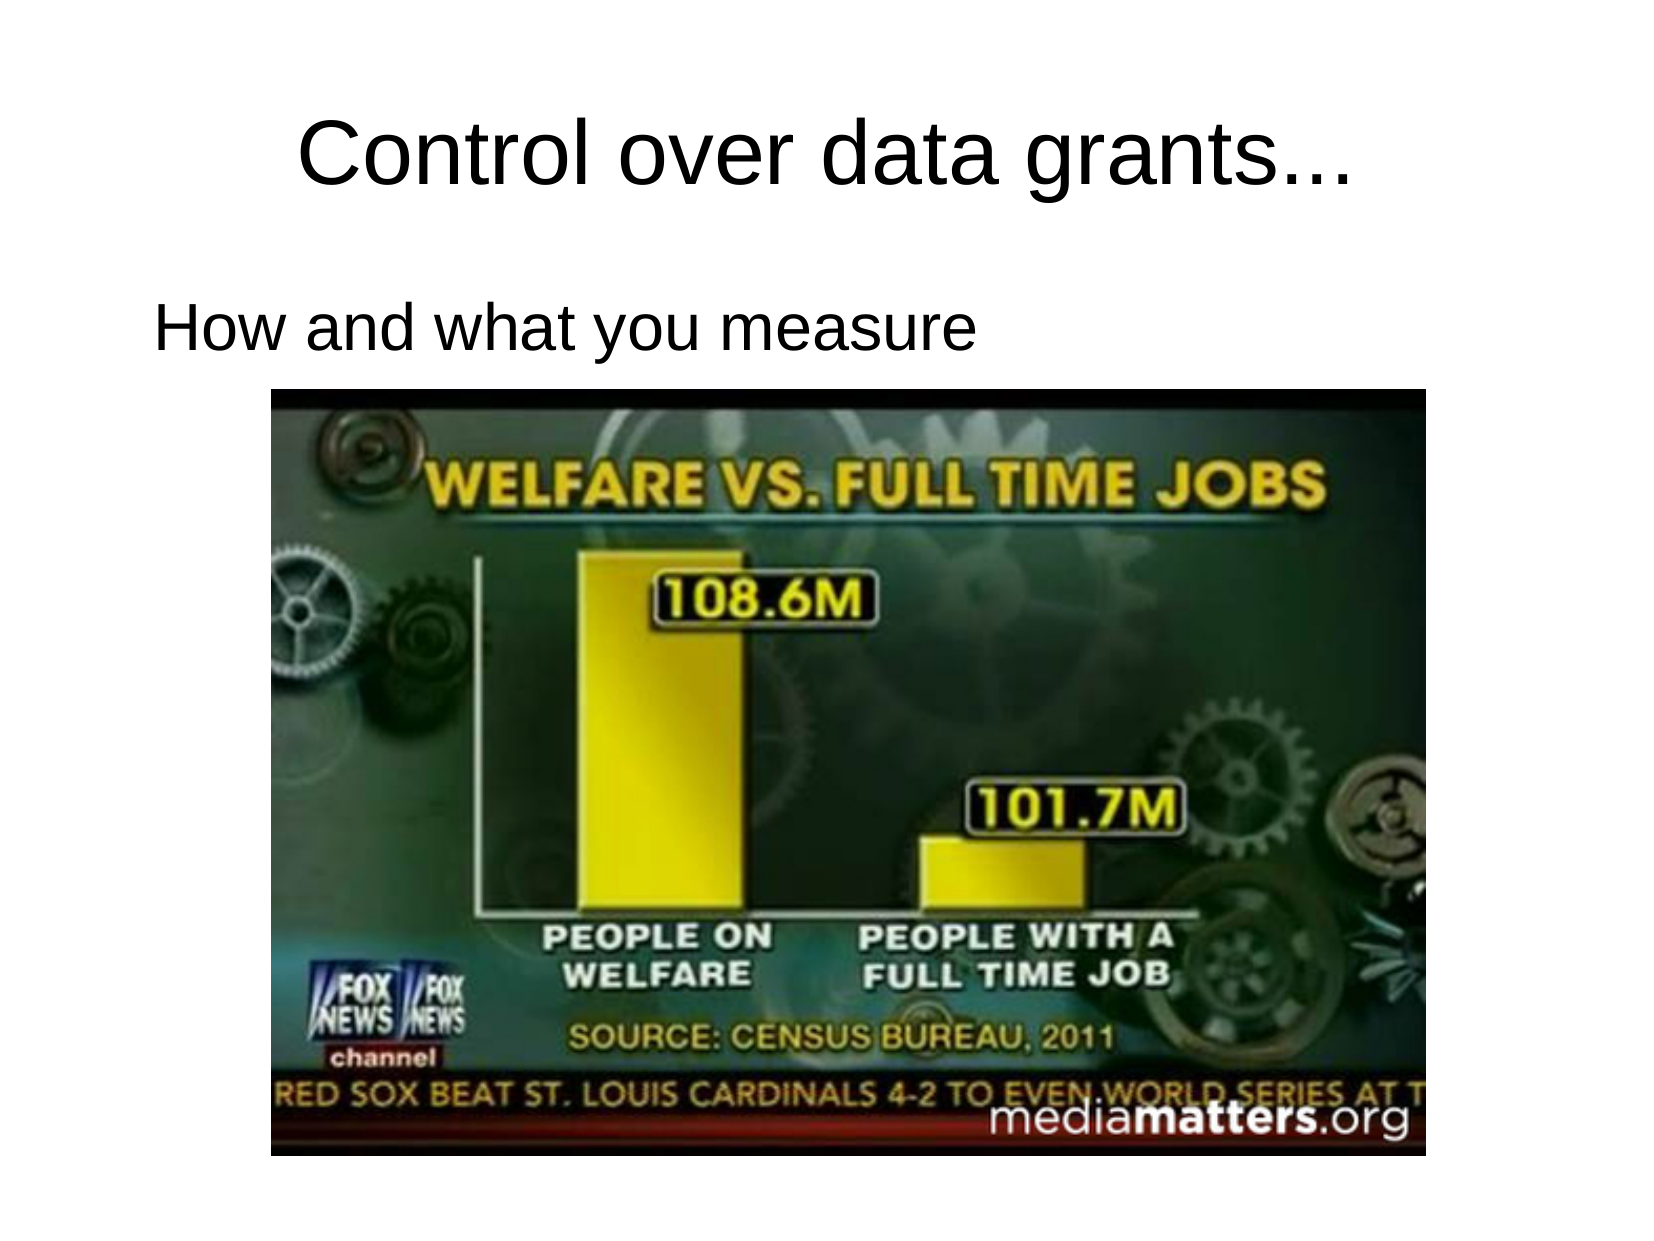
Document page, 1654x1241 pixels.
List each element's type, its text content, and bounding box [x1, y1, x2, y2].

picture [271, 389, 1426, 1156]
list How and what you measure [82, 290, 1571, 1141]
title Control over data grants... [82, 49, 1571, 257]
